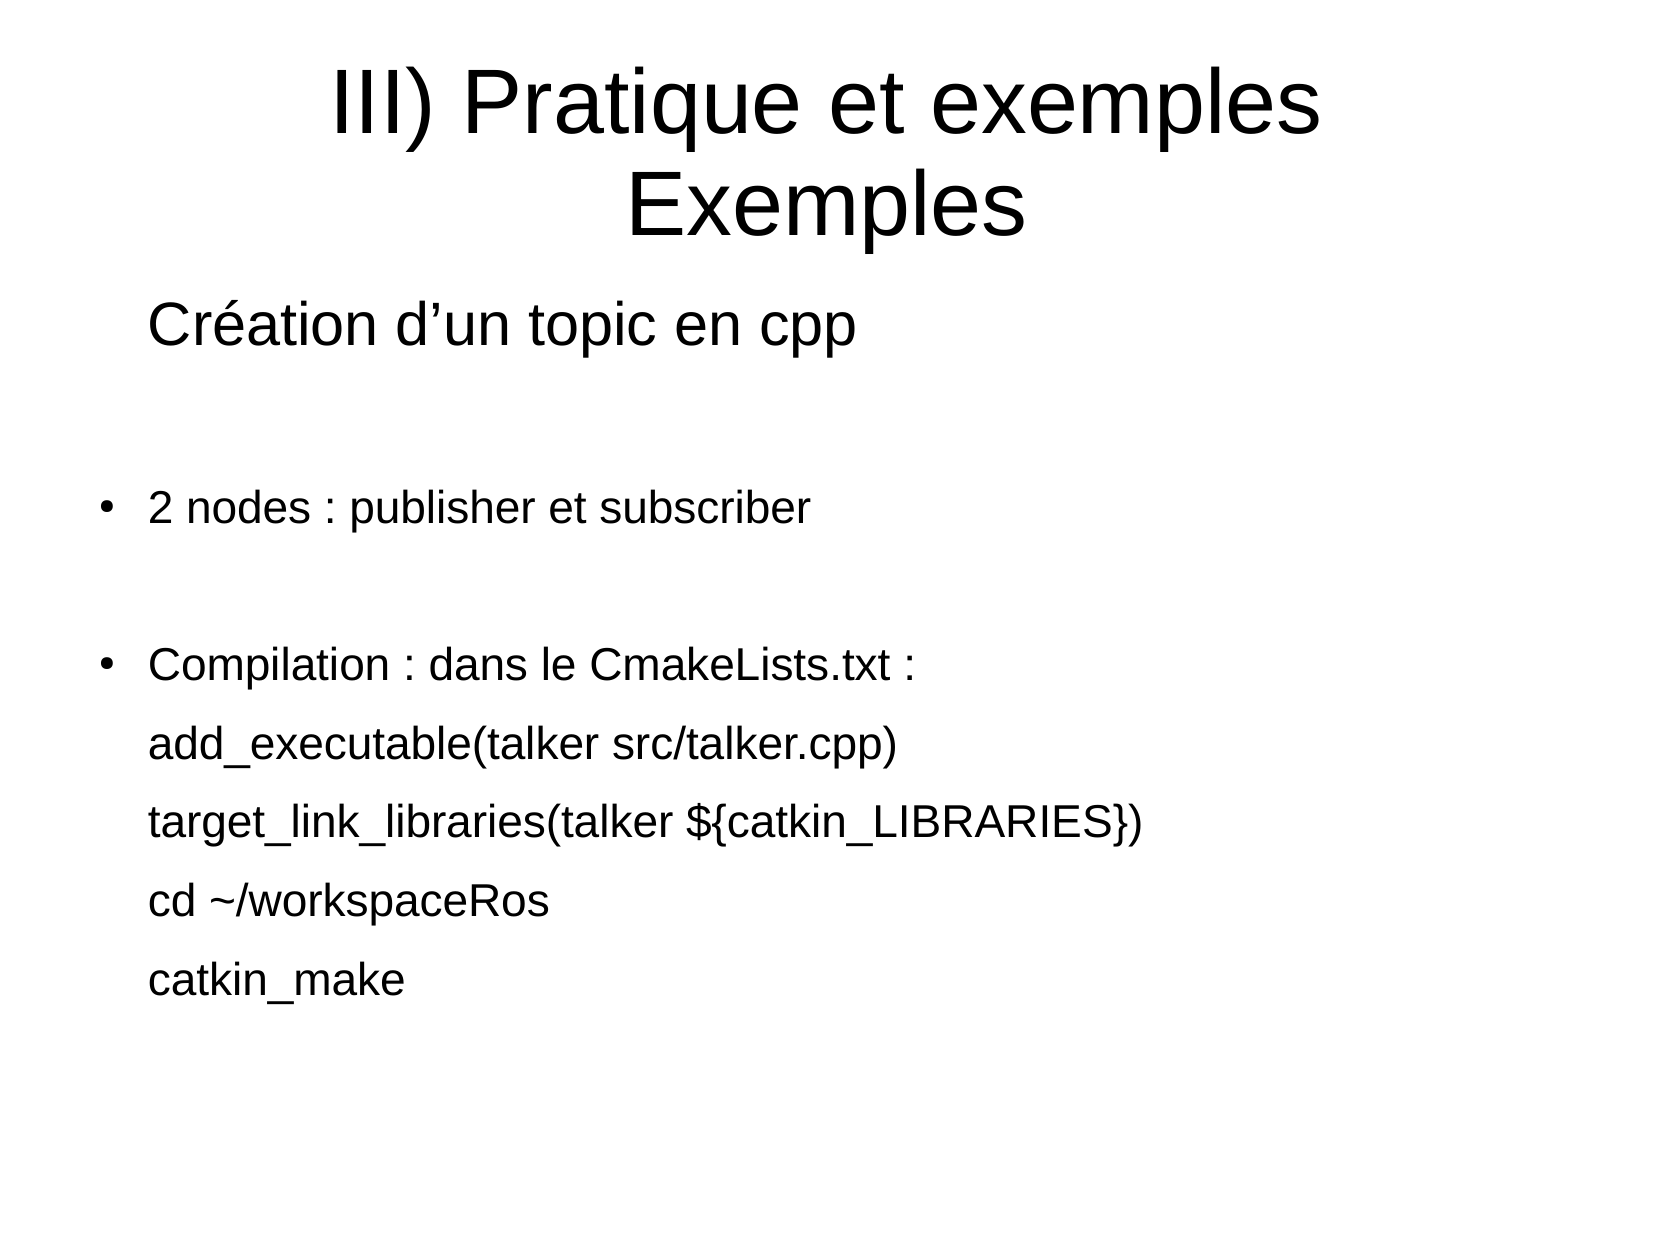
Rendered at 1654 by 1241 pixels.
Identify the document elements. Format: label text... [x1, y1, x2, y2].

title III) Pratique et exemples Exemples [82, 49, 1571, 257]
list Création d’un topic en cpp 2 nodes : publisher et subscriber Compilation : dans le CmakeLists.txt : add_executable(talker src/talker.cpp) target_link_libraries(talker ${catkin_LIBRARIES}) cd ~/workspaceRos catkin_make [82, 290, 1571, 1010]
